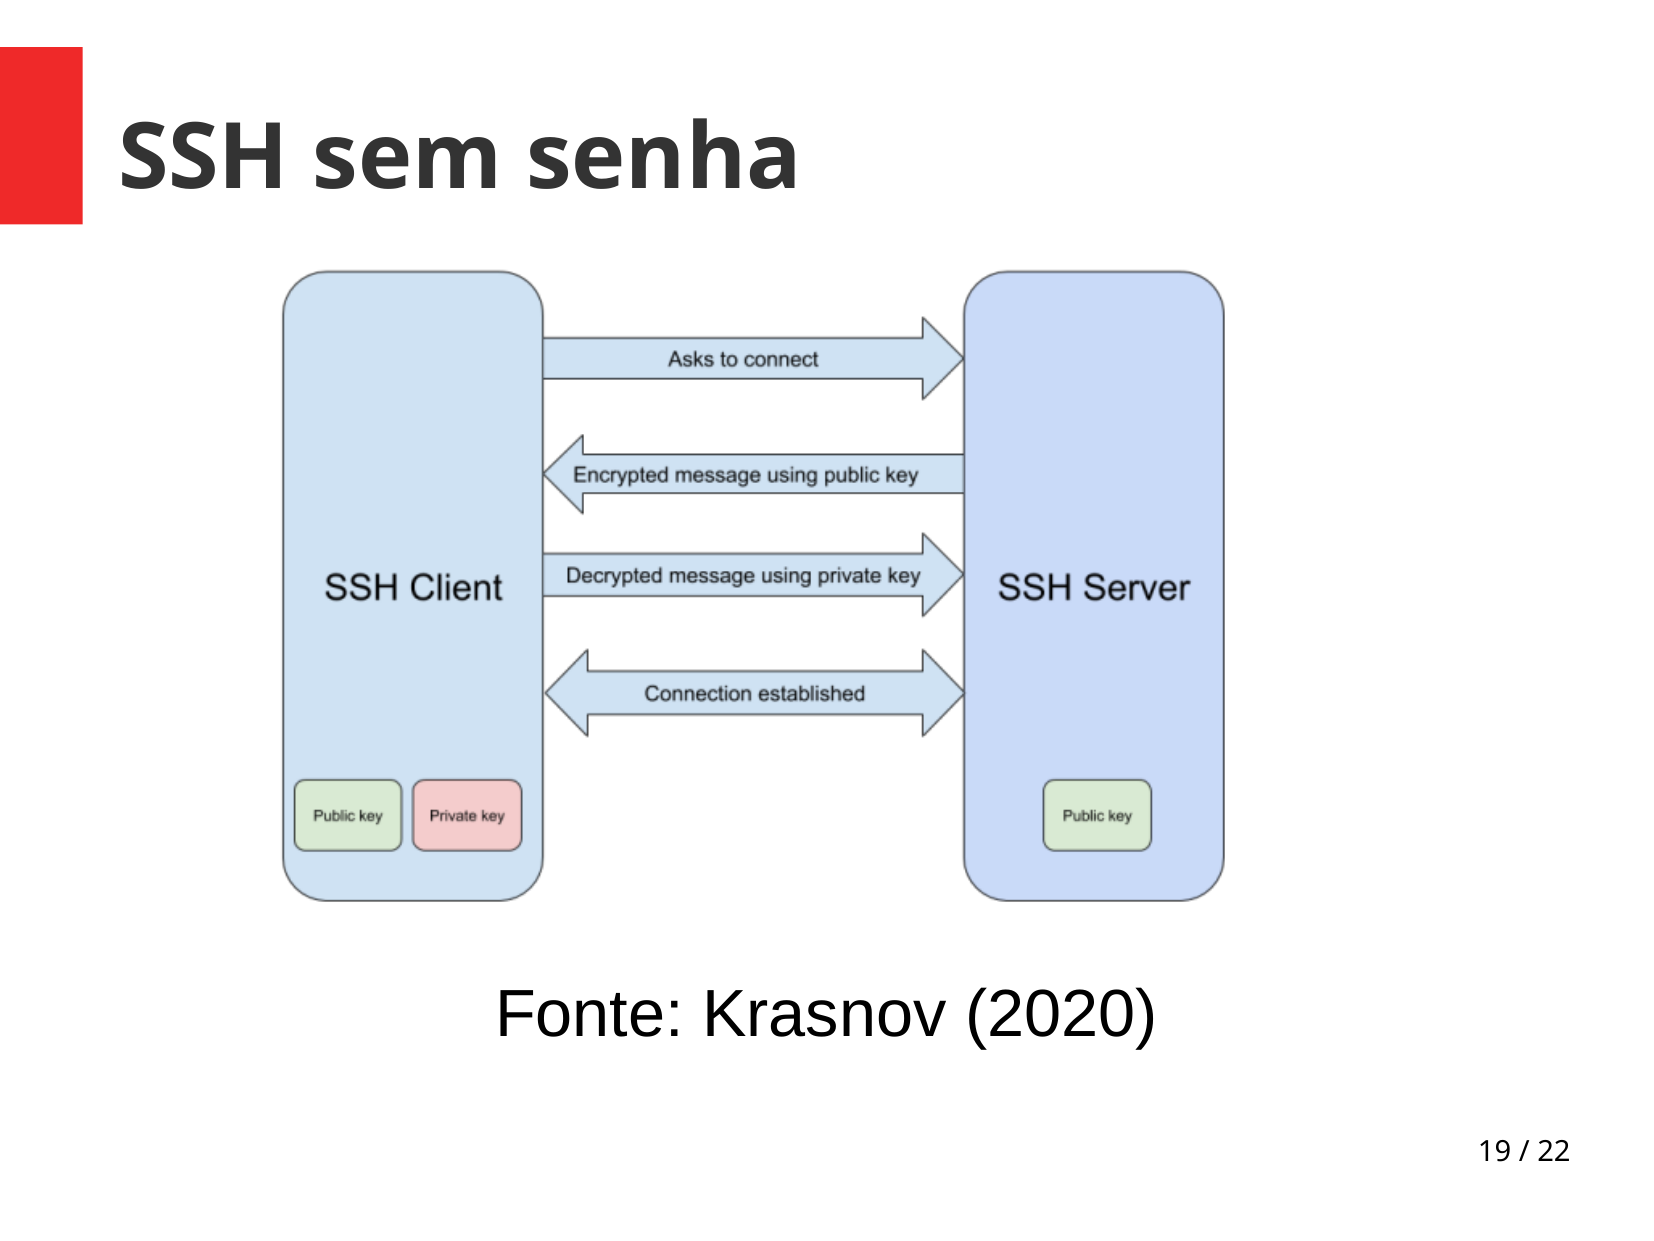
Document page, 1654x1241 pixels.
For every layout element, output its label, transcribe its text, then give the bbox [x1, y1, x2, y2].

title SSH sem senha [118, 49, 1571, 257]
picture [212, 188, 1307, 354]
subtitle Fonte: Krasnov (2020) [118, 354, 1536, 1074]
